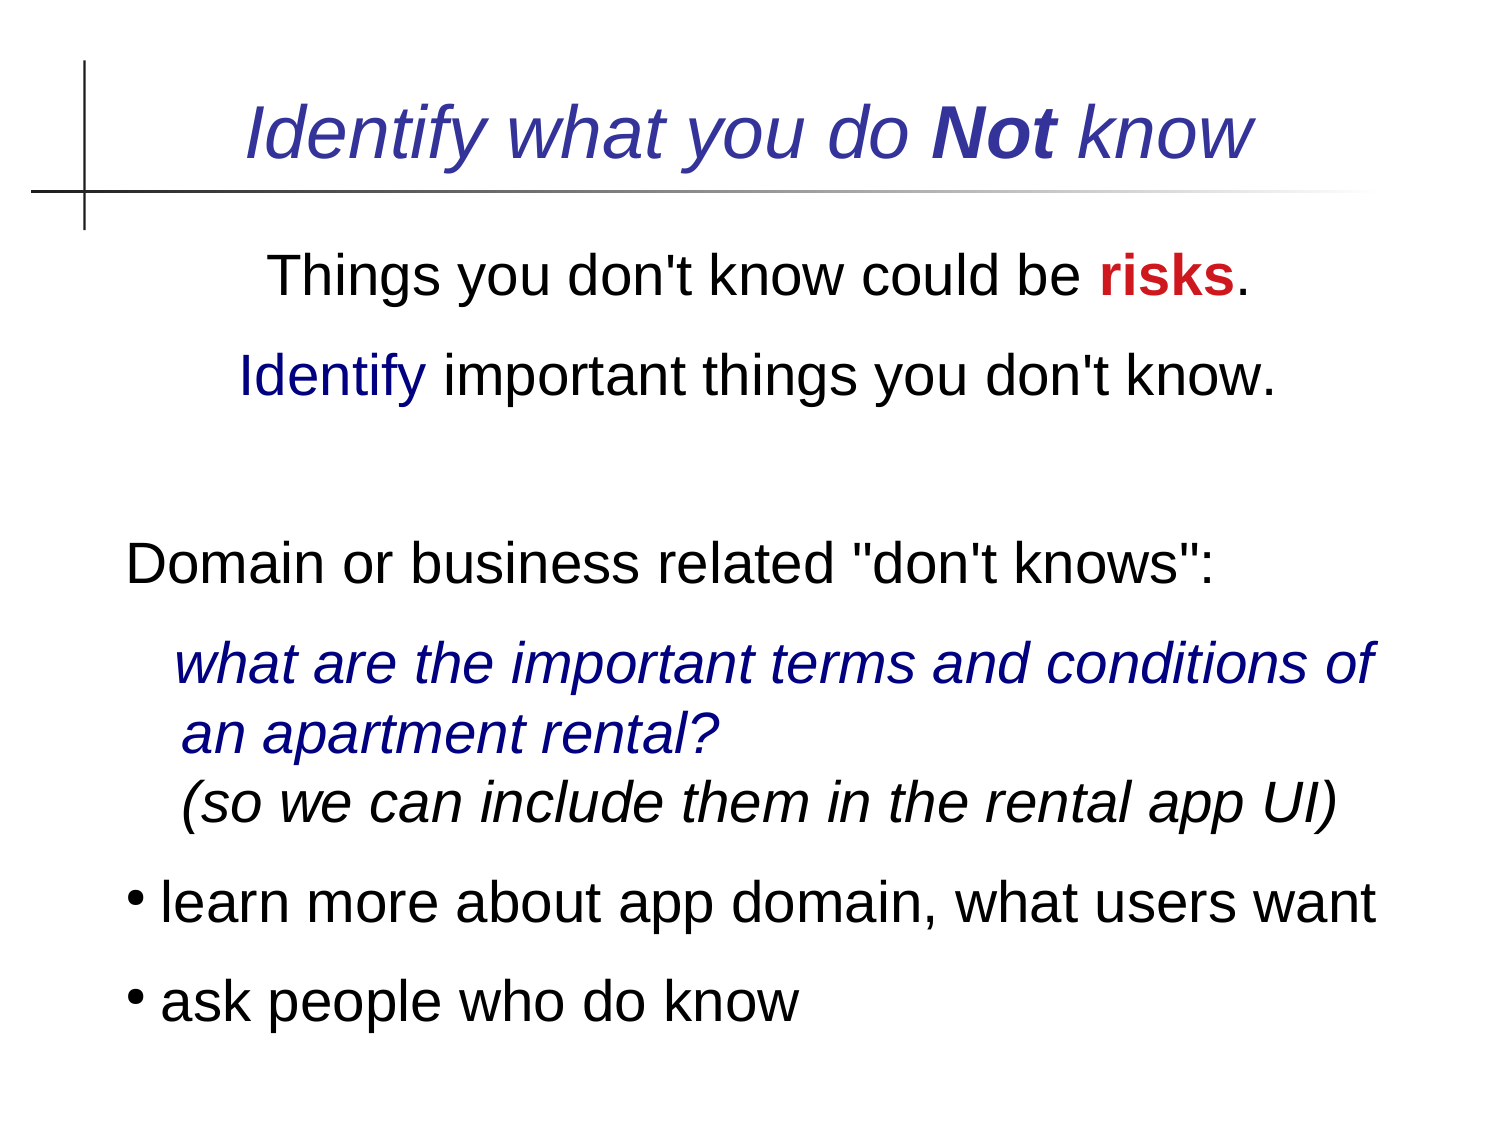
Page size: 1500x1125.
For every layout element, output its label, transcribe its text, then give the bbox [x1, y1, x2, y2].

list Things you don't know could be risks. Identify important things you don't know. Domain or business related "don't knows": what are the important terms and conditions of an apartment rental? (so we can include them in the rental app UI) learn more about app domain, what users want ask people who do know [110, 229, 1408, 1051]
title Identify what you do Not know [100, 42, 1397, 182]
